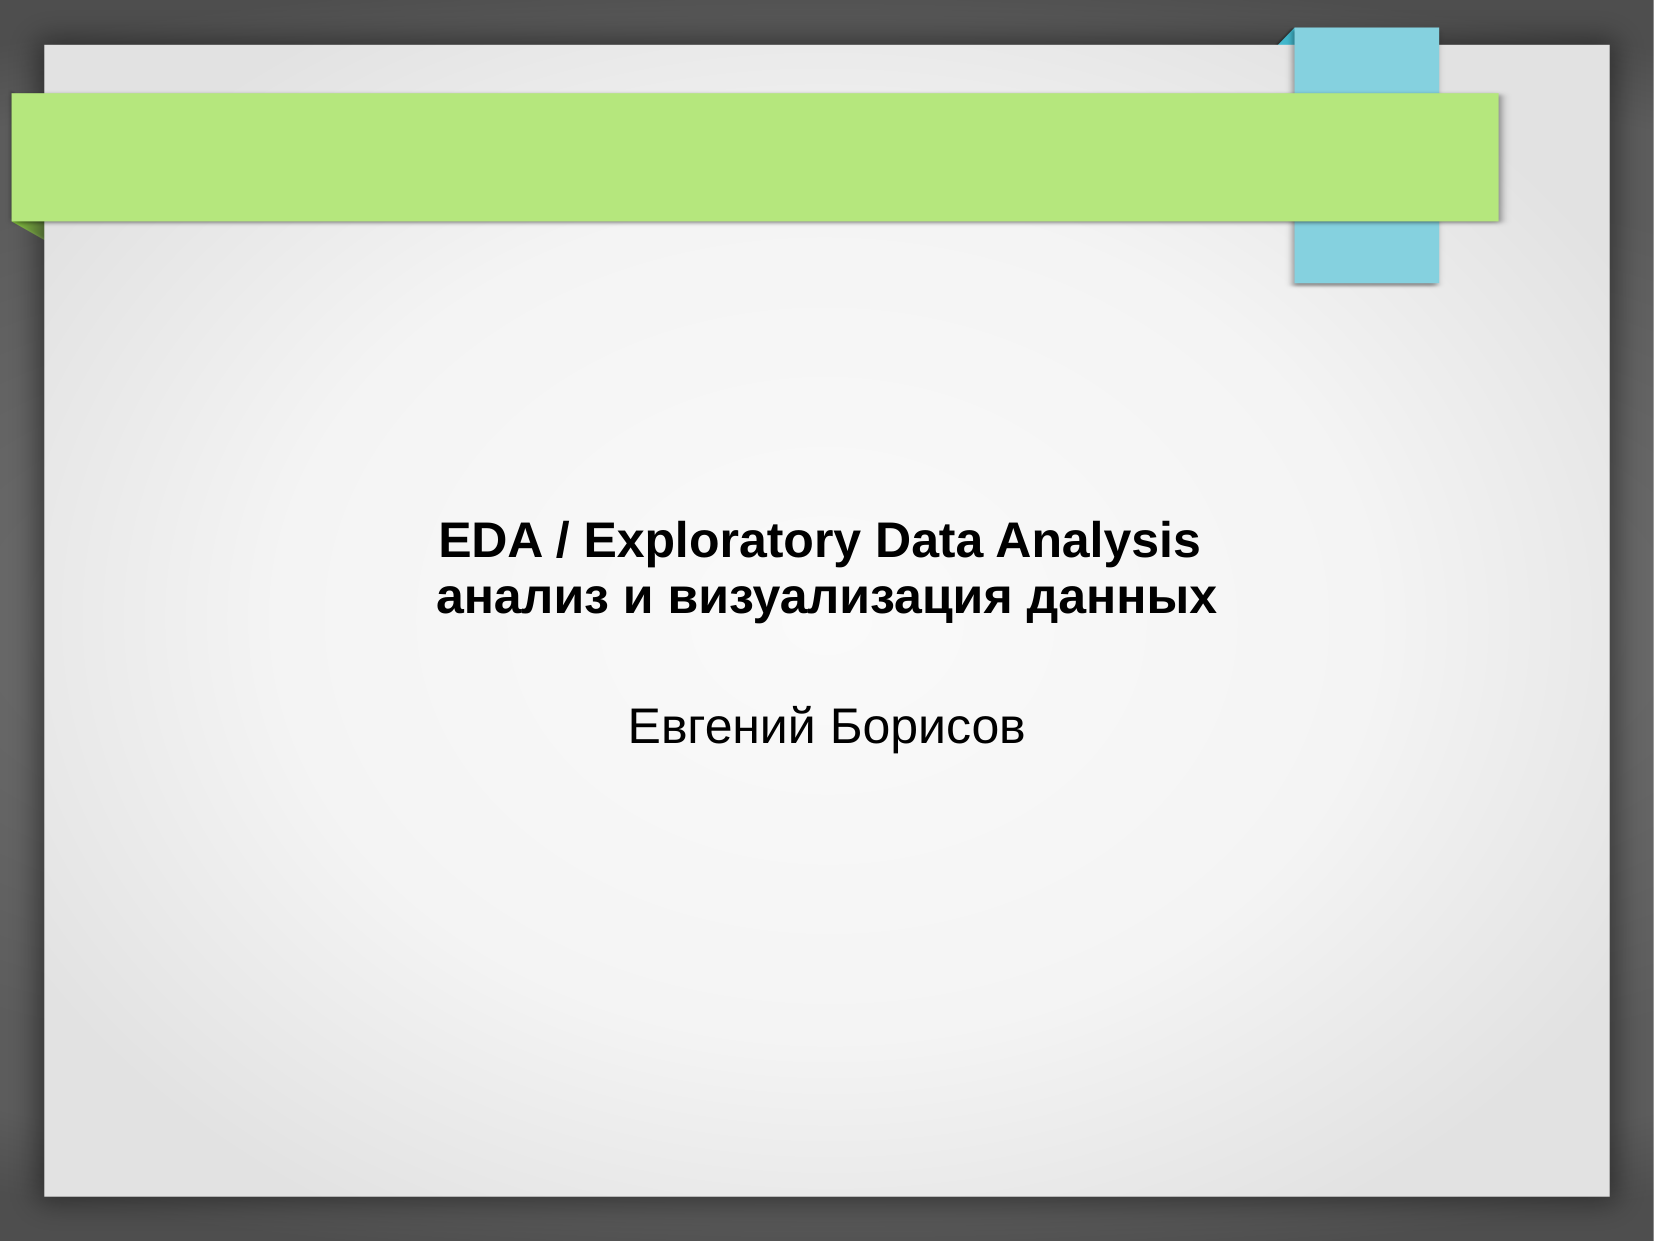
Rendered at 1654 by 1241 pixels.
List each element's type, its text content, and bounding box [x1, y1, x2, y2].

subtitle EDA / Exploratory Data Analysis анализ и визуализация данных Евгений Борисов [82, 290, 1571, 1010]
picture [0, 0, 1654, 1241]
